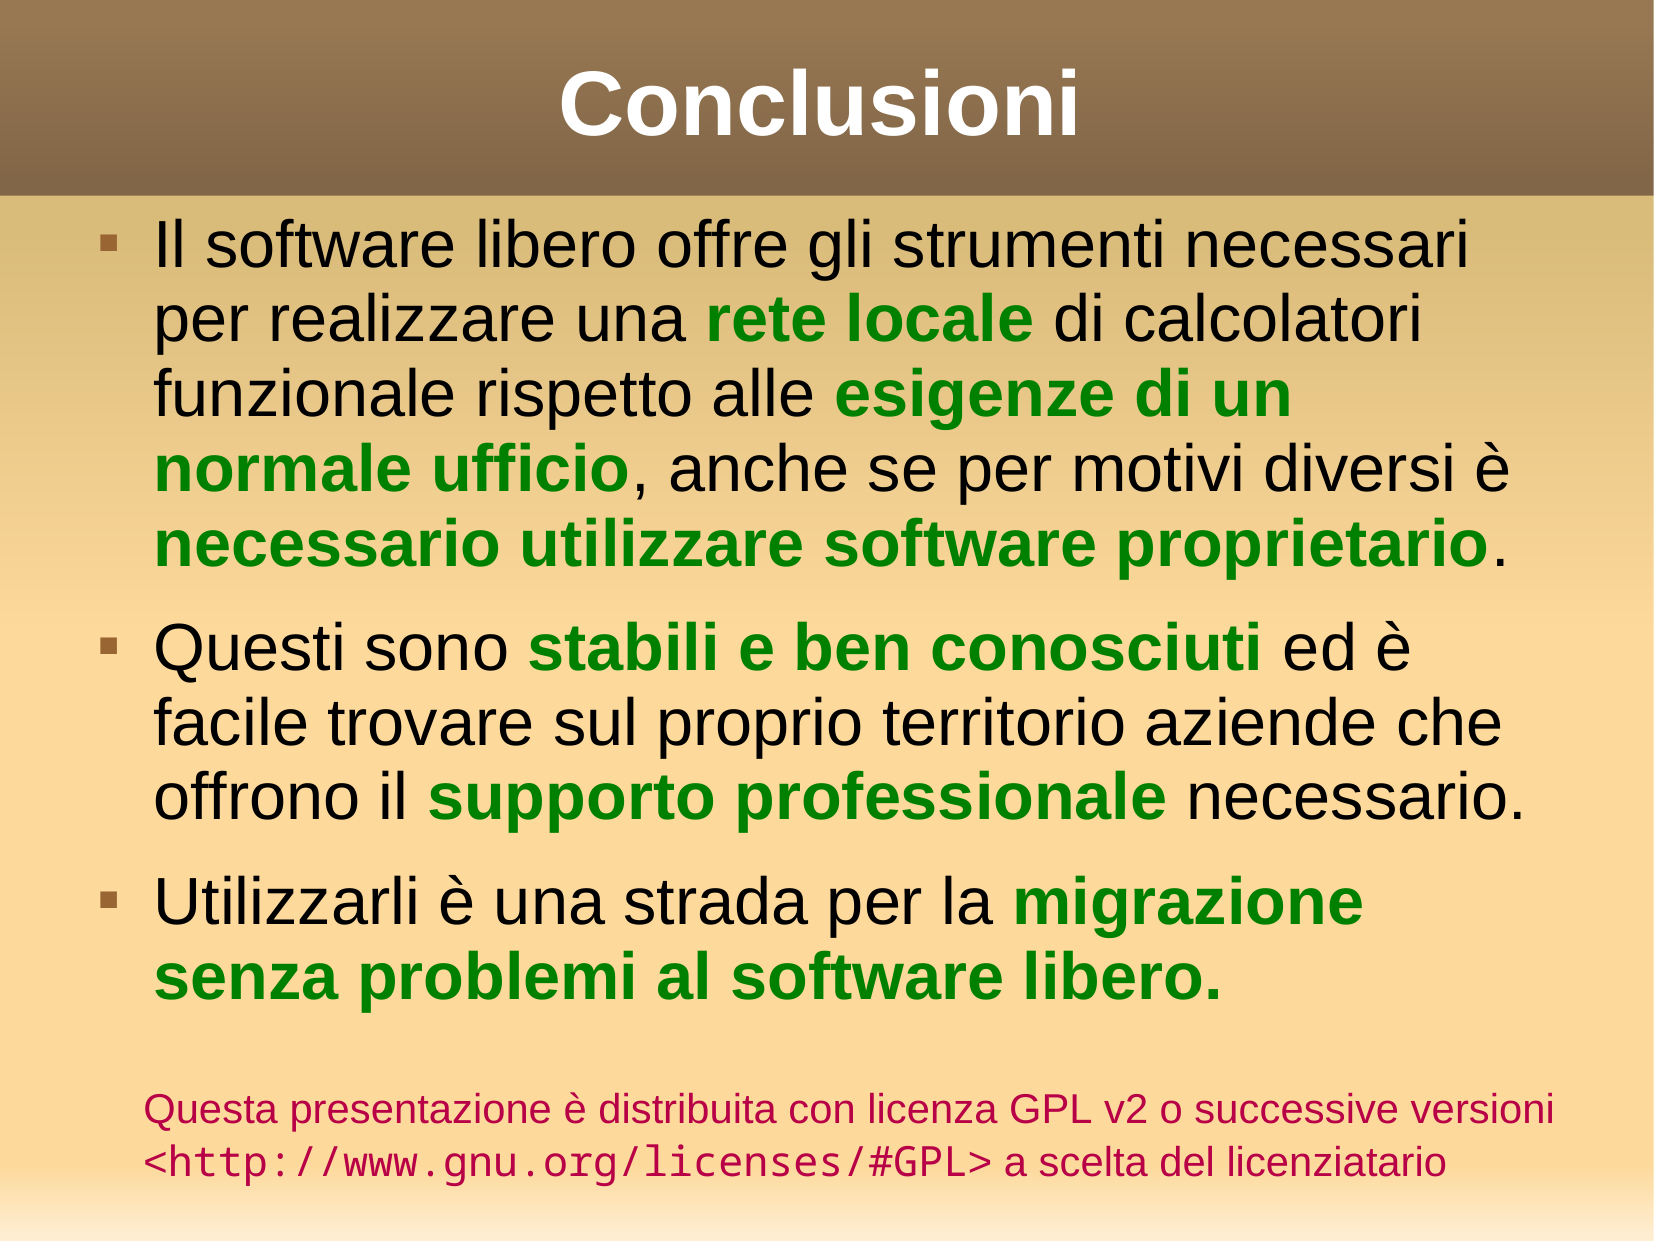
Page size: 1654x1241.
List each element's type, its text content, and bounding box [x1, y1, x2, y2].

list Il software libero offre gli strumenti necessari per realizzare una rete locale di calcolatori funzionale rispetto alle esigenze di un normale ufficio, anche se per motivi diversi è necessario utilizzare software proprietario. Questi sono stabili e ben conosciuti ed è facile trovare sul proprio territorio aziende che offrono il supporto professionale necessario. Utilizzarli è una strada per la migrazione senza problemi al software libero. [82, 206, 1565, 1085]
title Conclusioni [76, 0, 1565, 208]
list Questa presentazione è distribuita con licenza GPL v2 o successive versioni <http://www.gnu.org/licenses/#GPL> a scelta del licenziatario [72, 1085, 1579, 1204]
picture [0, 0, 1654, 1241]
